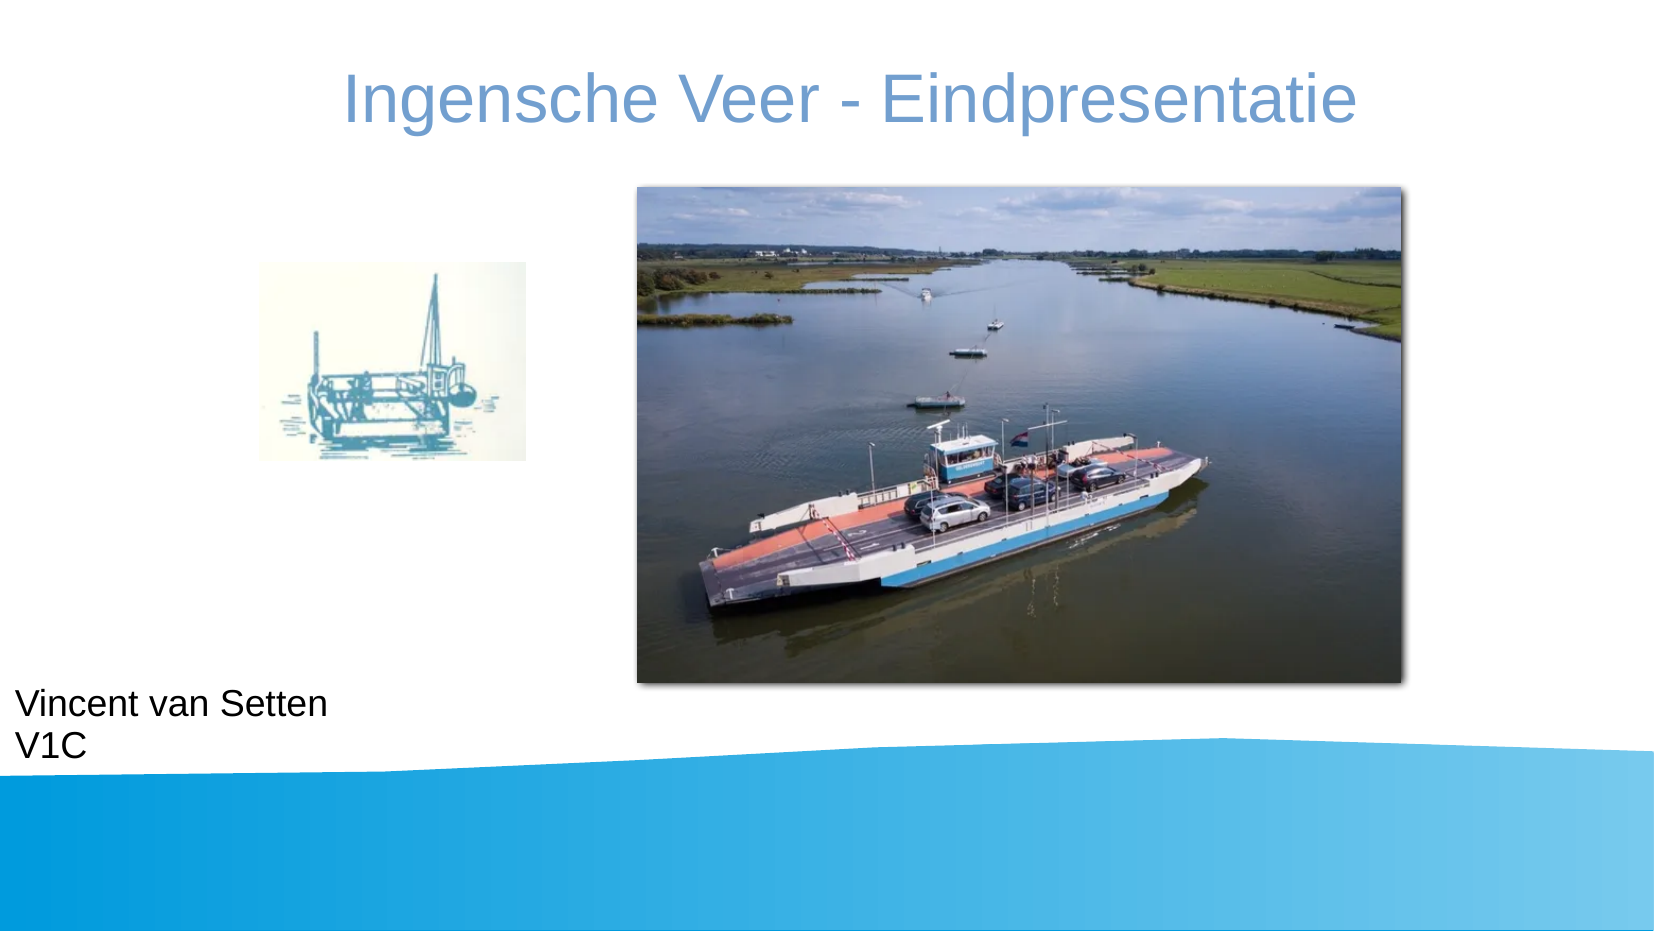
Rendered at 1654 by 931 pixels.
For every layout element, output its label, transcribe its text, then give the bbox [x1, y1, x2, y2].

picture [259, 262, 526, 461]
title Ingensche Veer - Eindpresentatie [112, 10, 1589, 188]
text_box Vincent van Setten V1C [0, 675, 413, 788]
picture [637, 187, 1401, 683]
